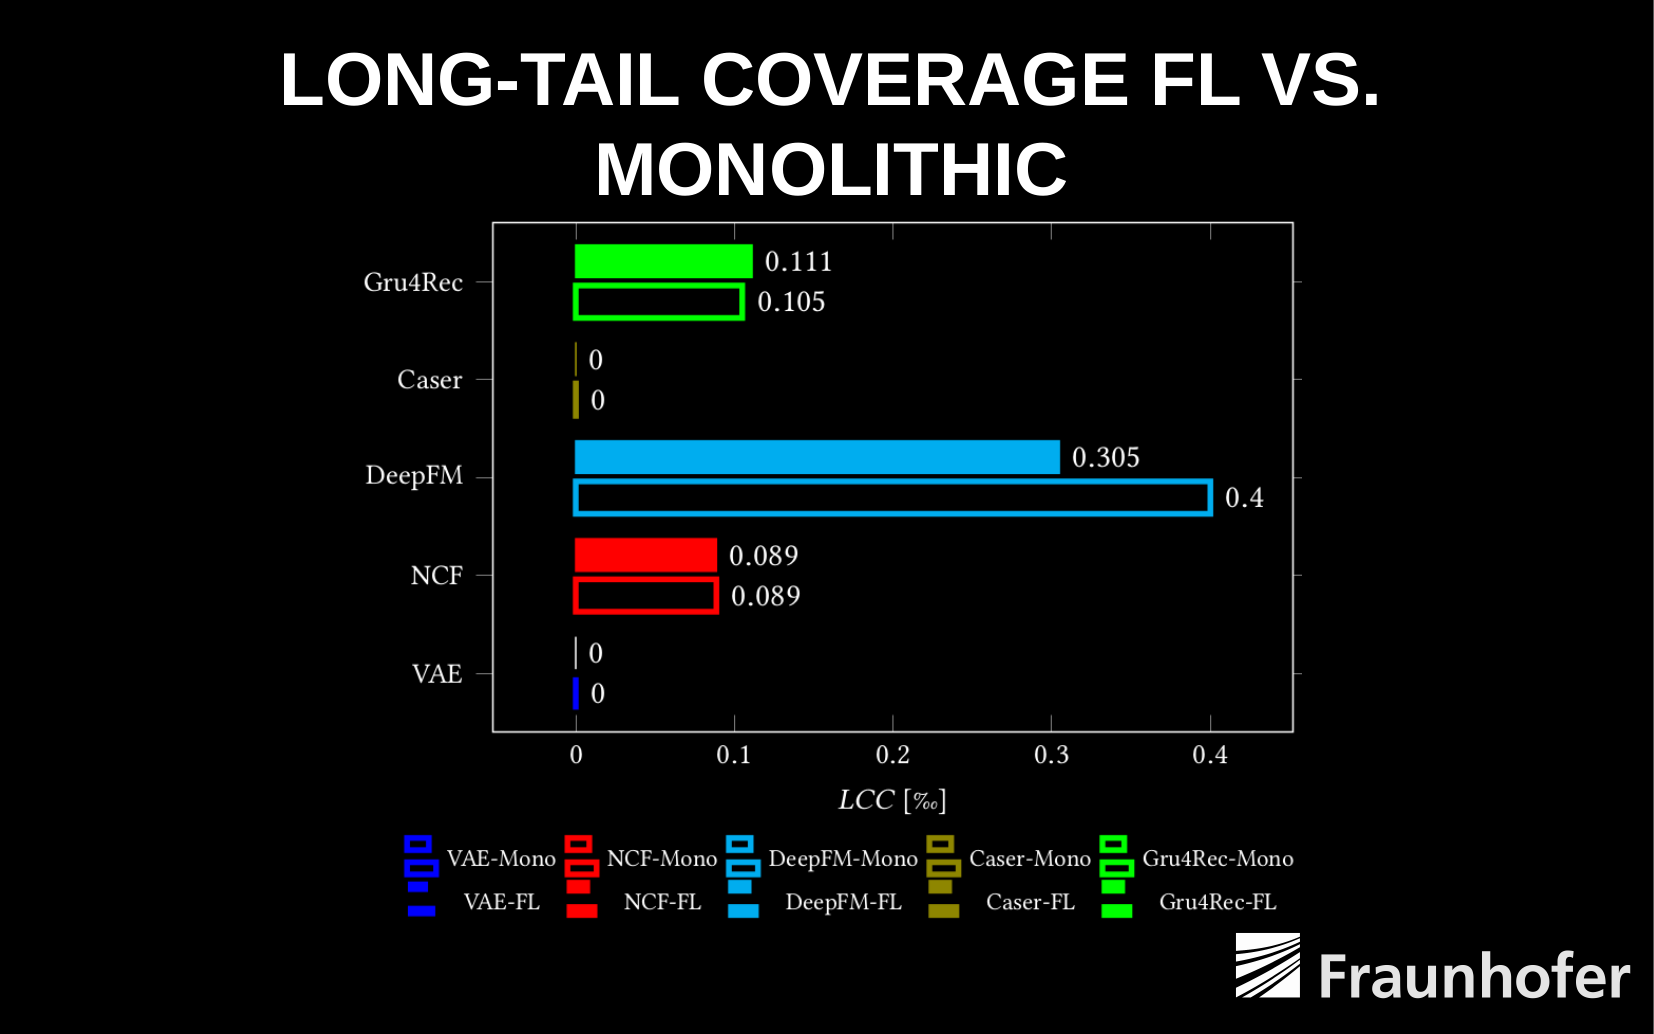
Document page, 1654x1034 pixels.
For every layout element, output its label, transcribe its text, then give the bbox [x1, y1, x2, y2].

picture [1234, 931, 1632, 1000]
title Long-tail coverage fl vs. monolithic [49, 34, 1613, 207]
picture [352, 220, 1302, 922]
